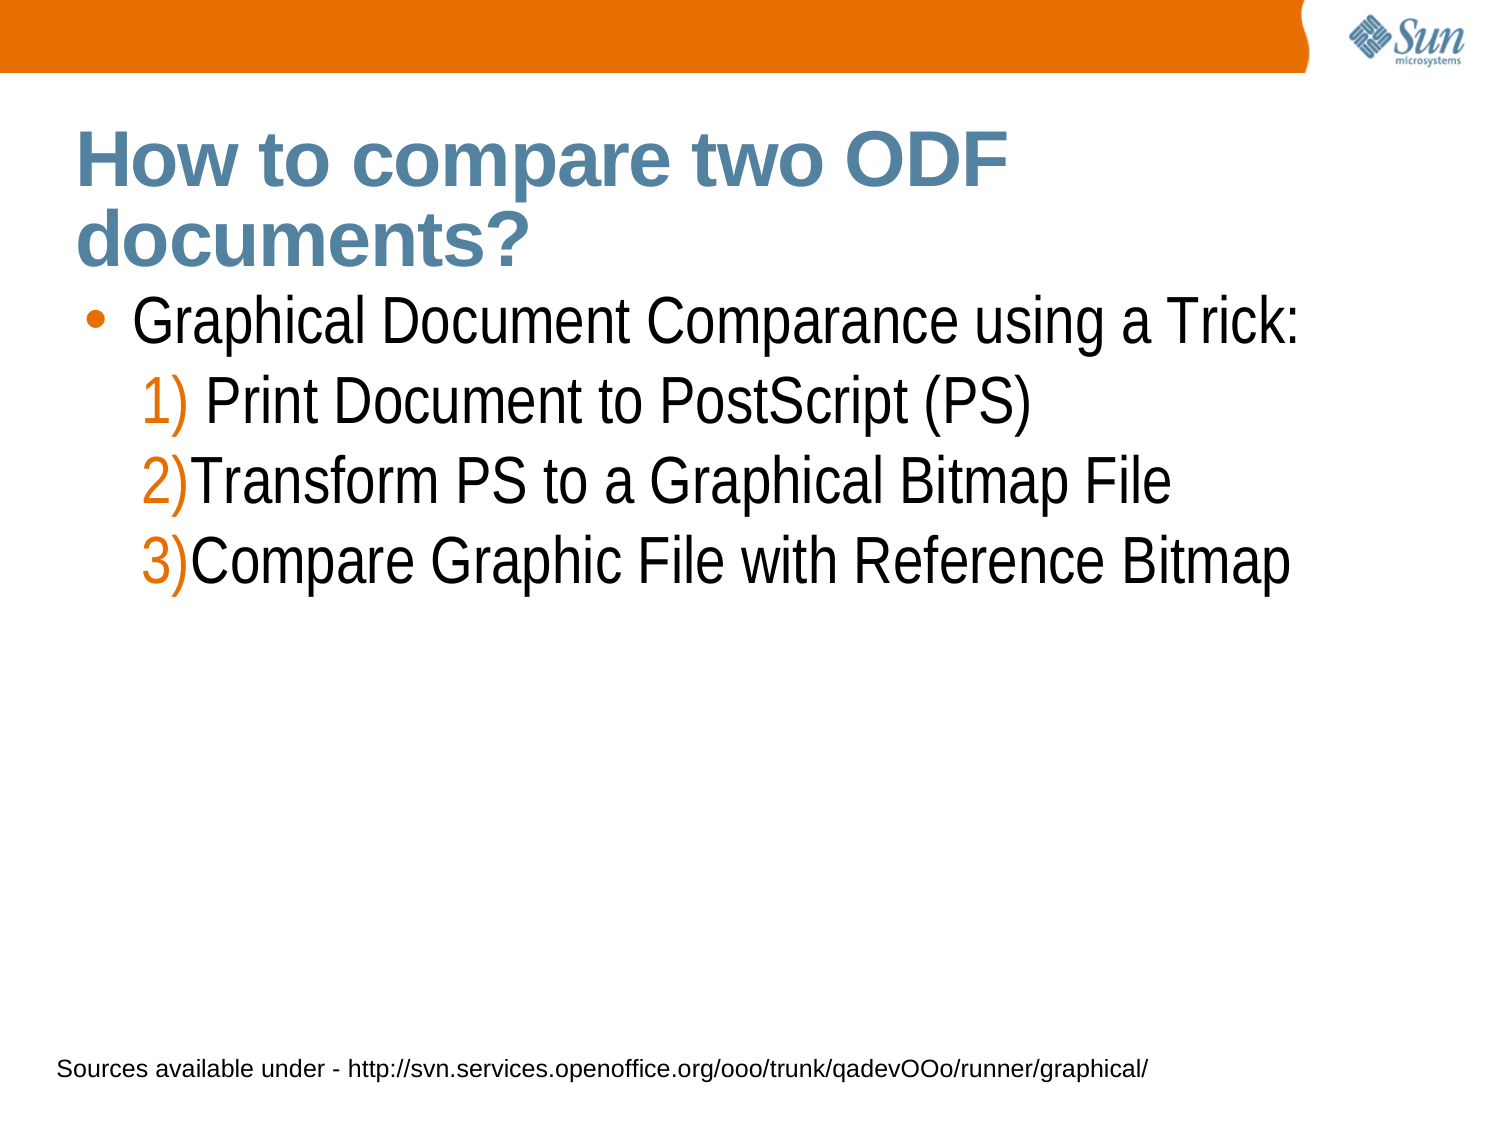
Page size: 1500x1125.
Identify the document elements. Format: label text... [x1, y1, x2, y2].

text_box Sources available under - http://svn.services.openoffice.org/ooo/trunk/qadevOOo/runner/graphical/ [56, 1058, 1145, 1087]
title How to compare two ODF documents? [75, 123, 1437, 292]
list Graphical Document Comparance using a Trick: Print Document to PostScript (PS) Transform PS to a Graphical Bitmap File Compare Graphic File with Reference Bitmap [64, 290, 1402, 1051]
picture [0, 0, 1500, 73]
